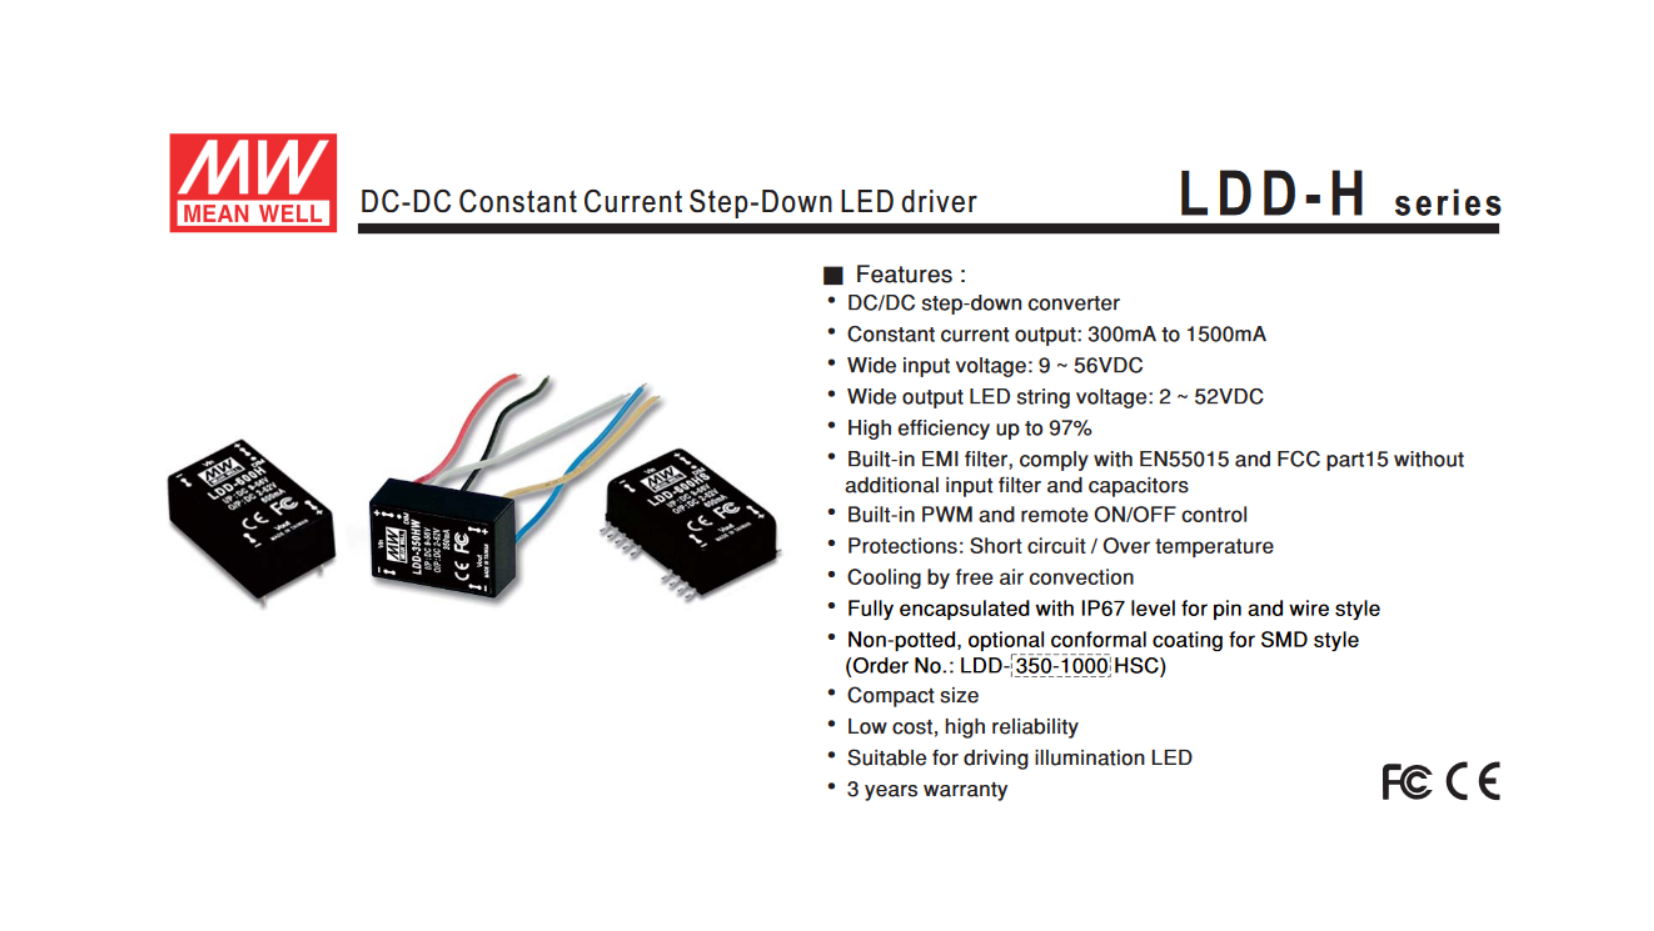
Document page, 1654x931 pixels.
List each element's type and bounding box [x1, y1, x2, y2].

picture [148, 126, 1528, 811]
